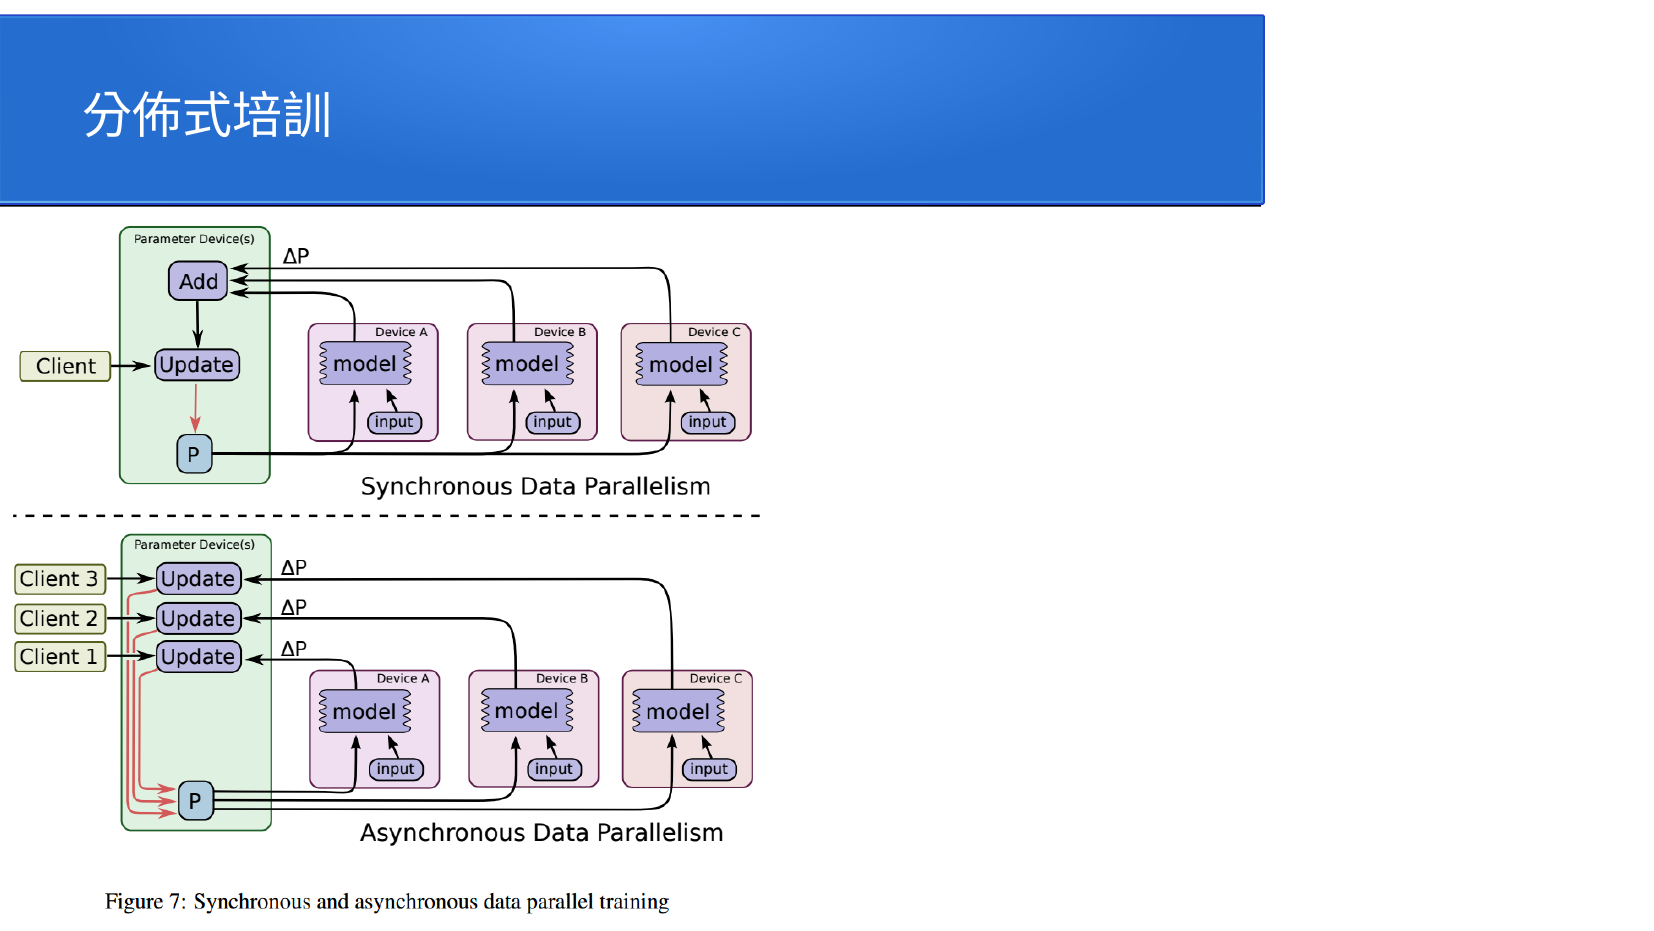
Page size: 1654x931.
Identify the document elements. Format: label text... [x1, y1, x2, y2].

title 分佈式培訓 [82, 35, 1235, 189]
picture [4, 208, 774, 925]
